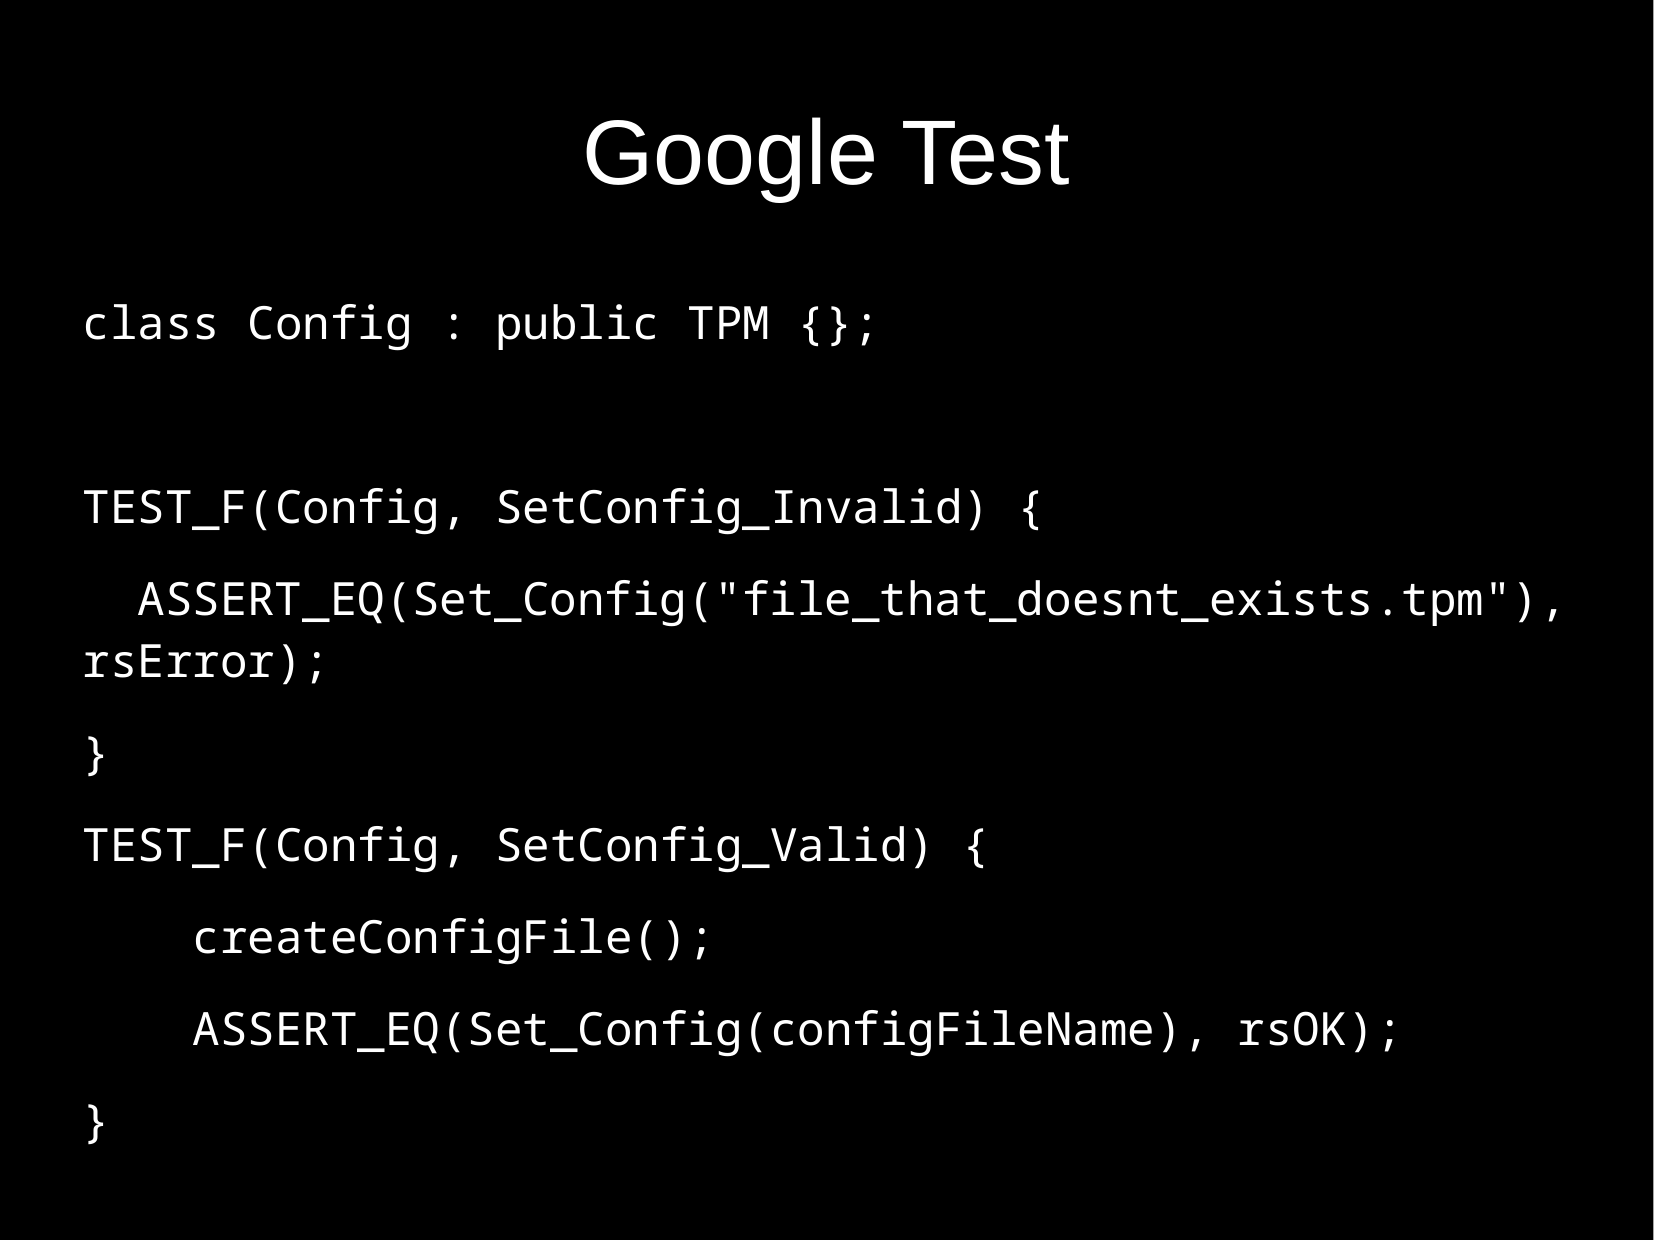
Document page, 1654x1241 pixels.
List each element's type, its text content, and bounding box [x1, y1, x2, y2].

title Google Test [82, 49, 1571, 257]
list class Config : public TPM {}; TEST_F(Config, SetConfig_Invalid) { ASSERT_EQ(Set_Config("file_that_doesnt_exists.tpm"), rsError); } TEST_F(Config, SetConfig_Valid) { createConfigFile(); ASSERT_EQ(Set_Config(configFileName), rsOK); } [82, 290, 1571, 1122]
